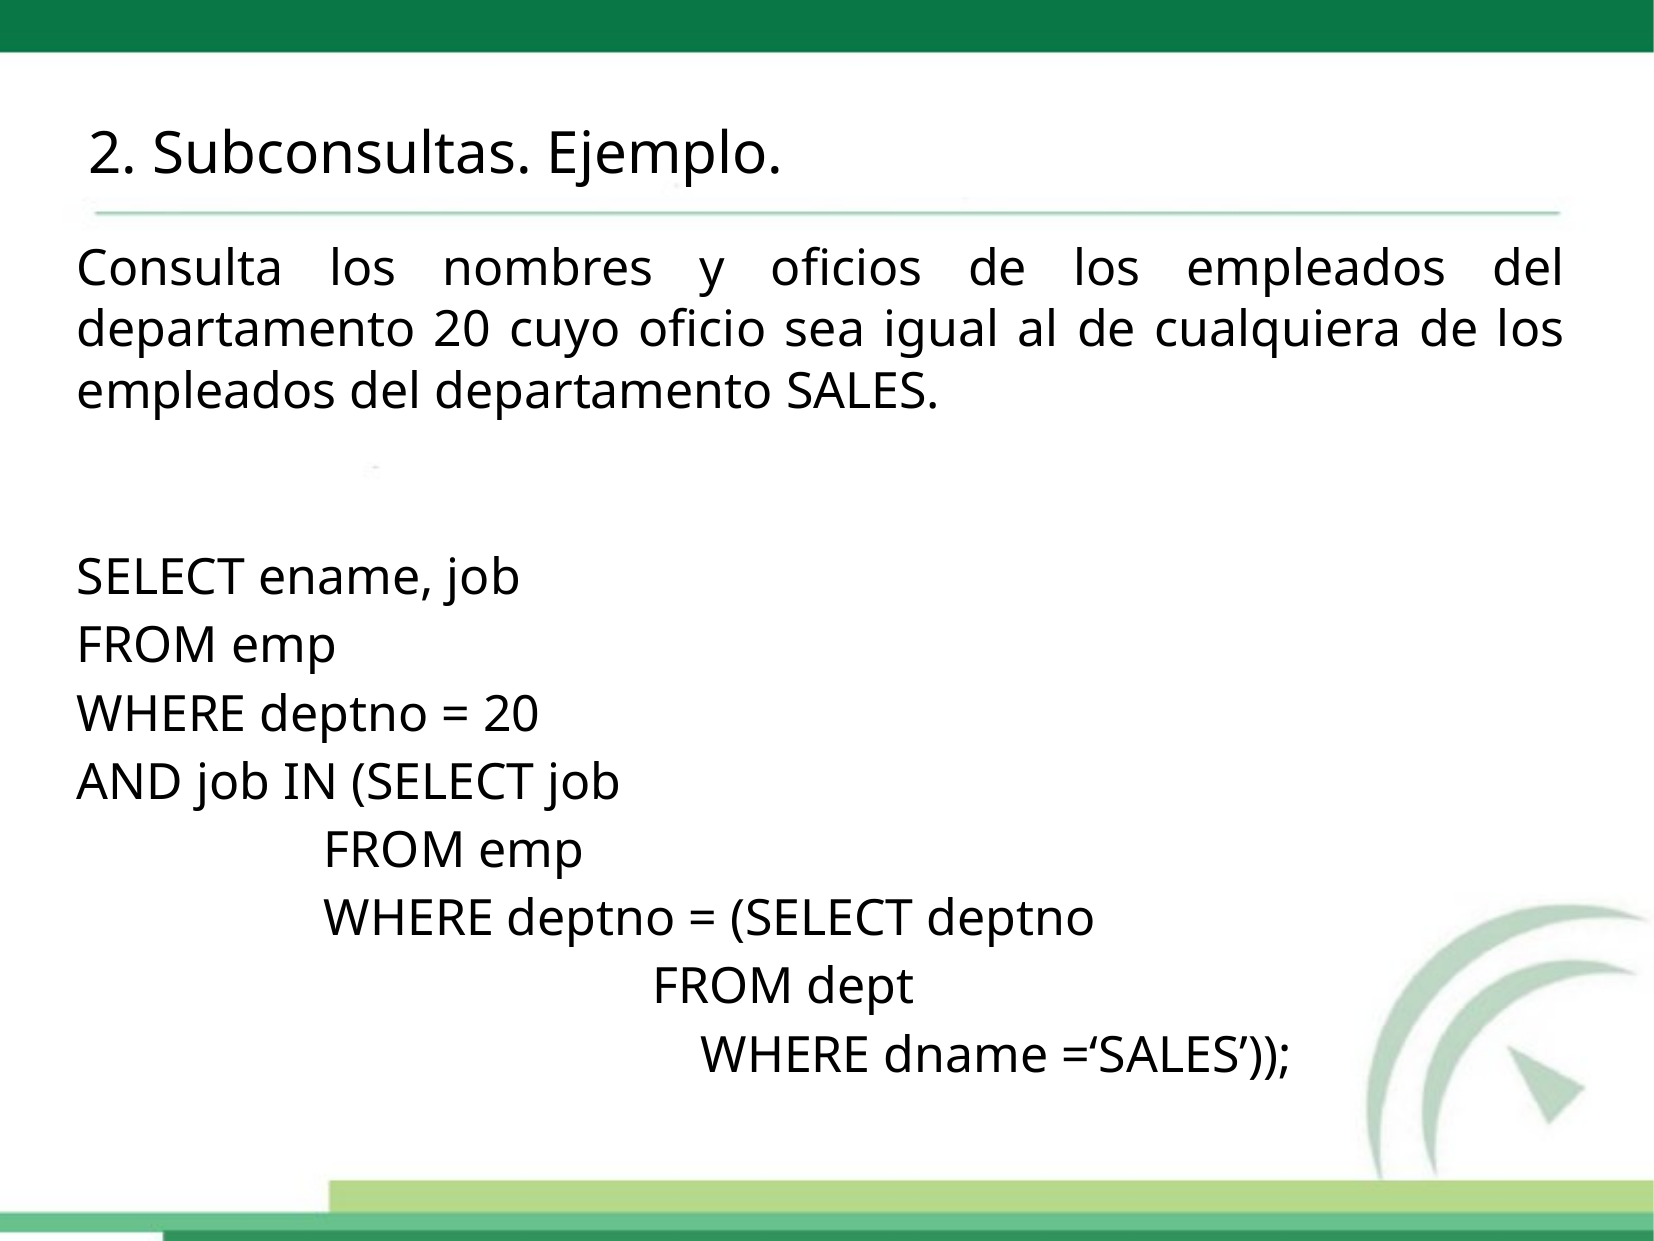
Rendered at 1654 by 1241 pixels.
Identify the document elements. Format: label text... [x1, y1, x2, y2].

picture [0, 0, 1654, 1241]
title 2. Subconsultas. Ejemplo. [88, 46, 1577, 254]
list Consulta los nombres y oficios de los empleados del departamento 20 cuyo oficio sea igual al de cualquiera de los empleados del departamento SALES. SELECT ename, job FROM emp WHERE deptno = 20 AND job IN (SELECT job FROM emp WHERE deptno = (SELECT deptno FROM dept WHERE dname =‘SALES’)); [76, 236, 1565, 1040]
